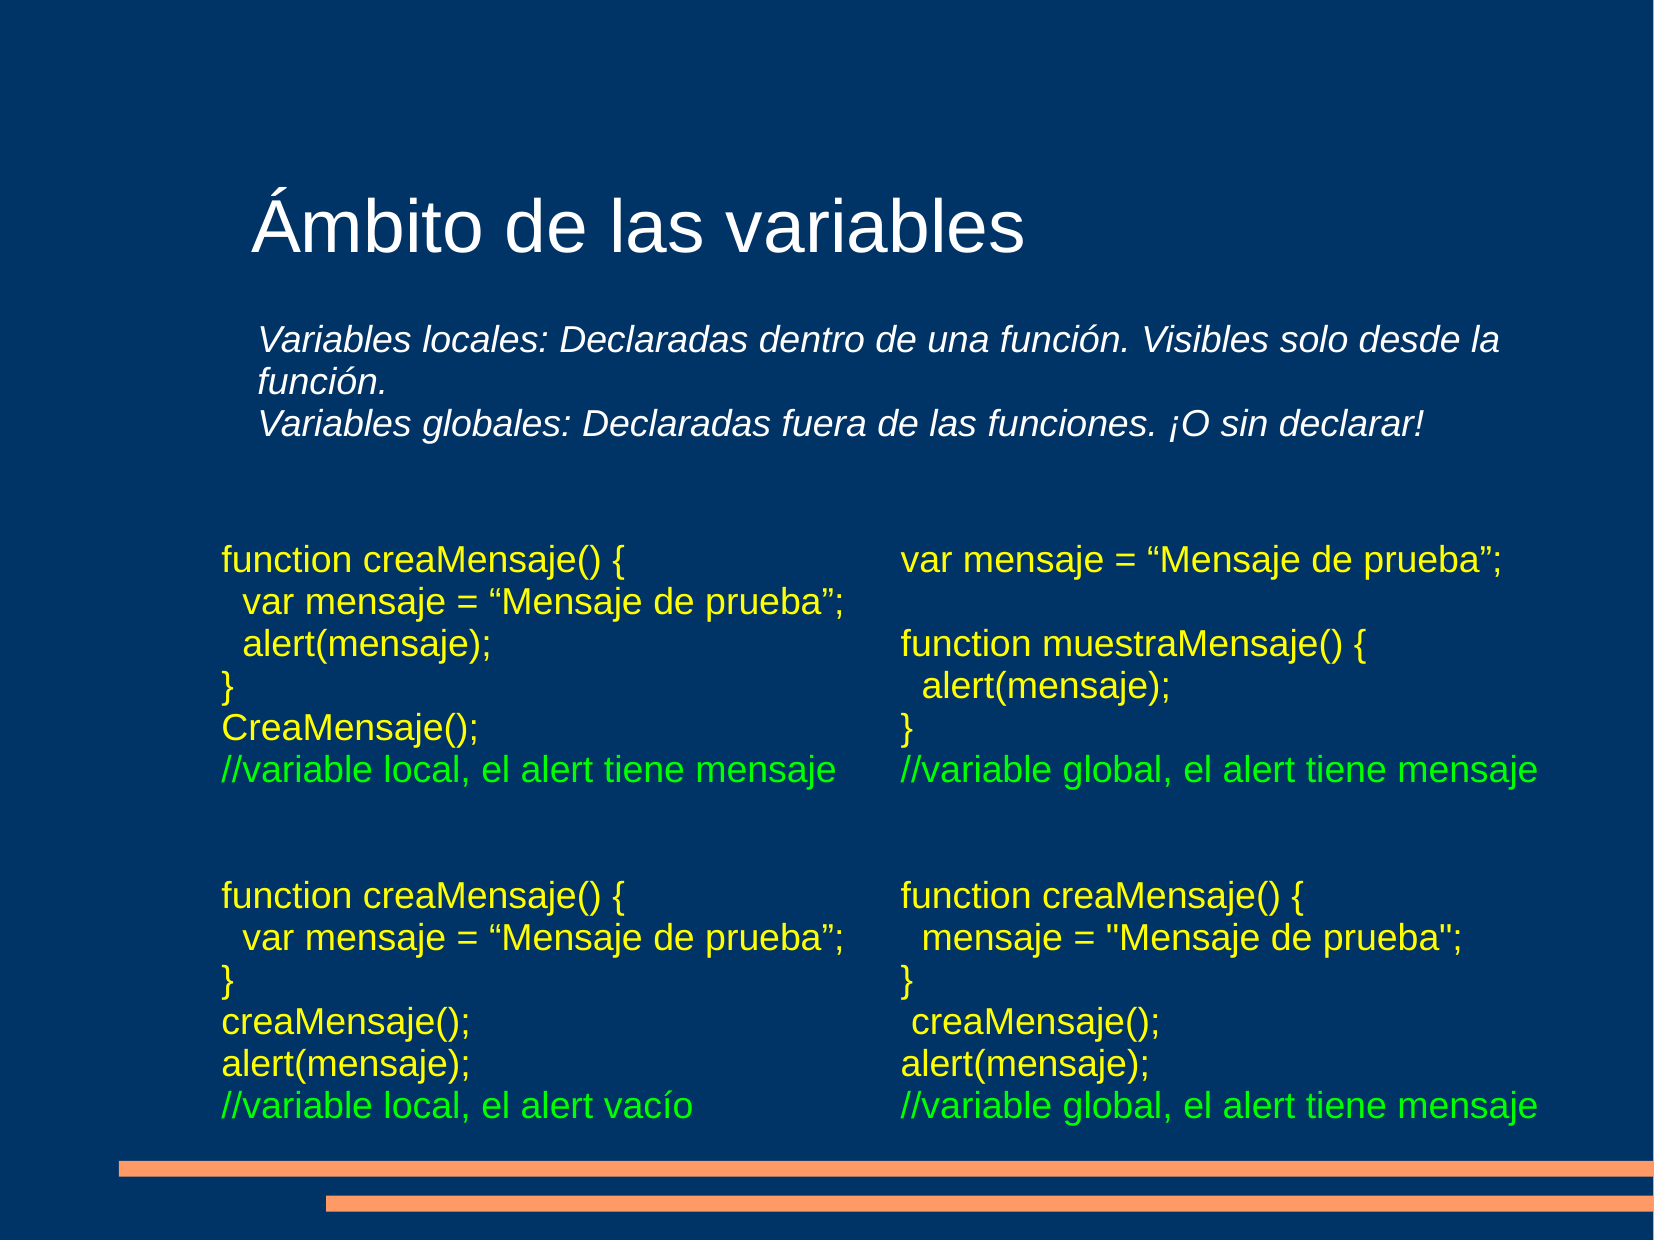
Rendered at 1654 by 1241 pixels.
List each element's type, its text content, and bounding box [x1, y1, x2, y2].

text_box Ámbito de las variables [236, 177, 1359, 276]
text_box var mensaje = “Mensaje de prueba”; function muestraMensaje() { alert(mensaje); } //variable global, el alert tiene mensaje function creaMensaje() { mensaje = "Mensaje de prueba"; } creaMensaje(); alert(mensaje); //variable global, el alert tiene mensaje [885, 531, 1565, 1135]
text_box Variables locales: Declaradas dentro de una función. Visibles solo desde la función. Variables globales: Declaradas fuera de las funciones. ¡O sin declarar! [242, 311, 1634, 489]
text_box function creaMensaje() { var mensaje = “Mensaje de prueba”; alert(mensaje); } CreaMensaje(); //variable local, el alert tiene mensaje function creaMensaje() { var mensaje = “Mensaje de prueba”; } creaMensaje(); alert(mensaje); //variable local, el alert vacío [206, 531, 886, 1219]
